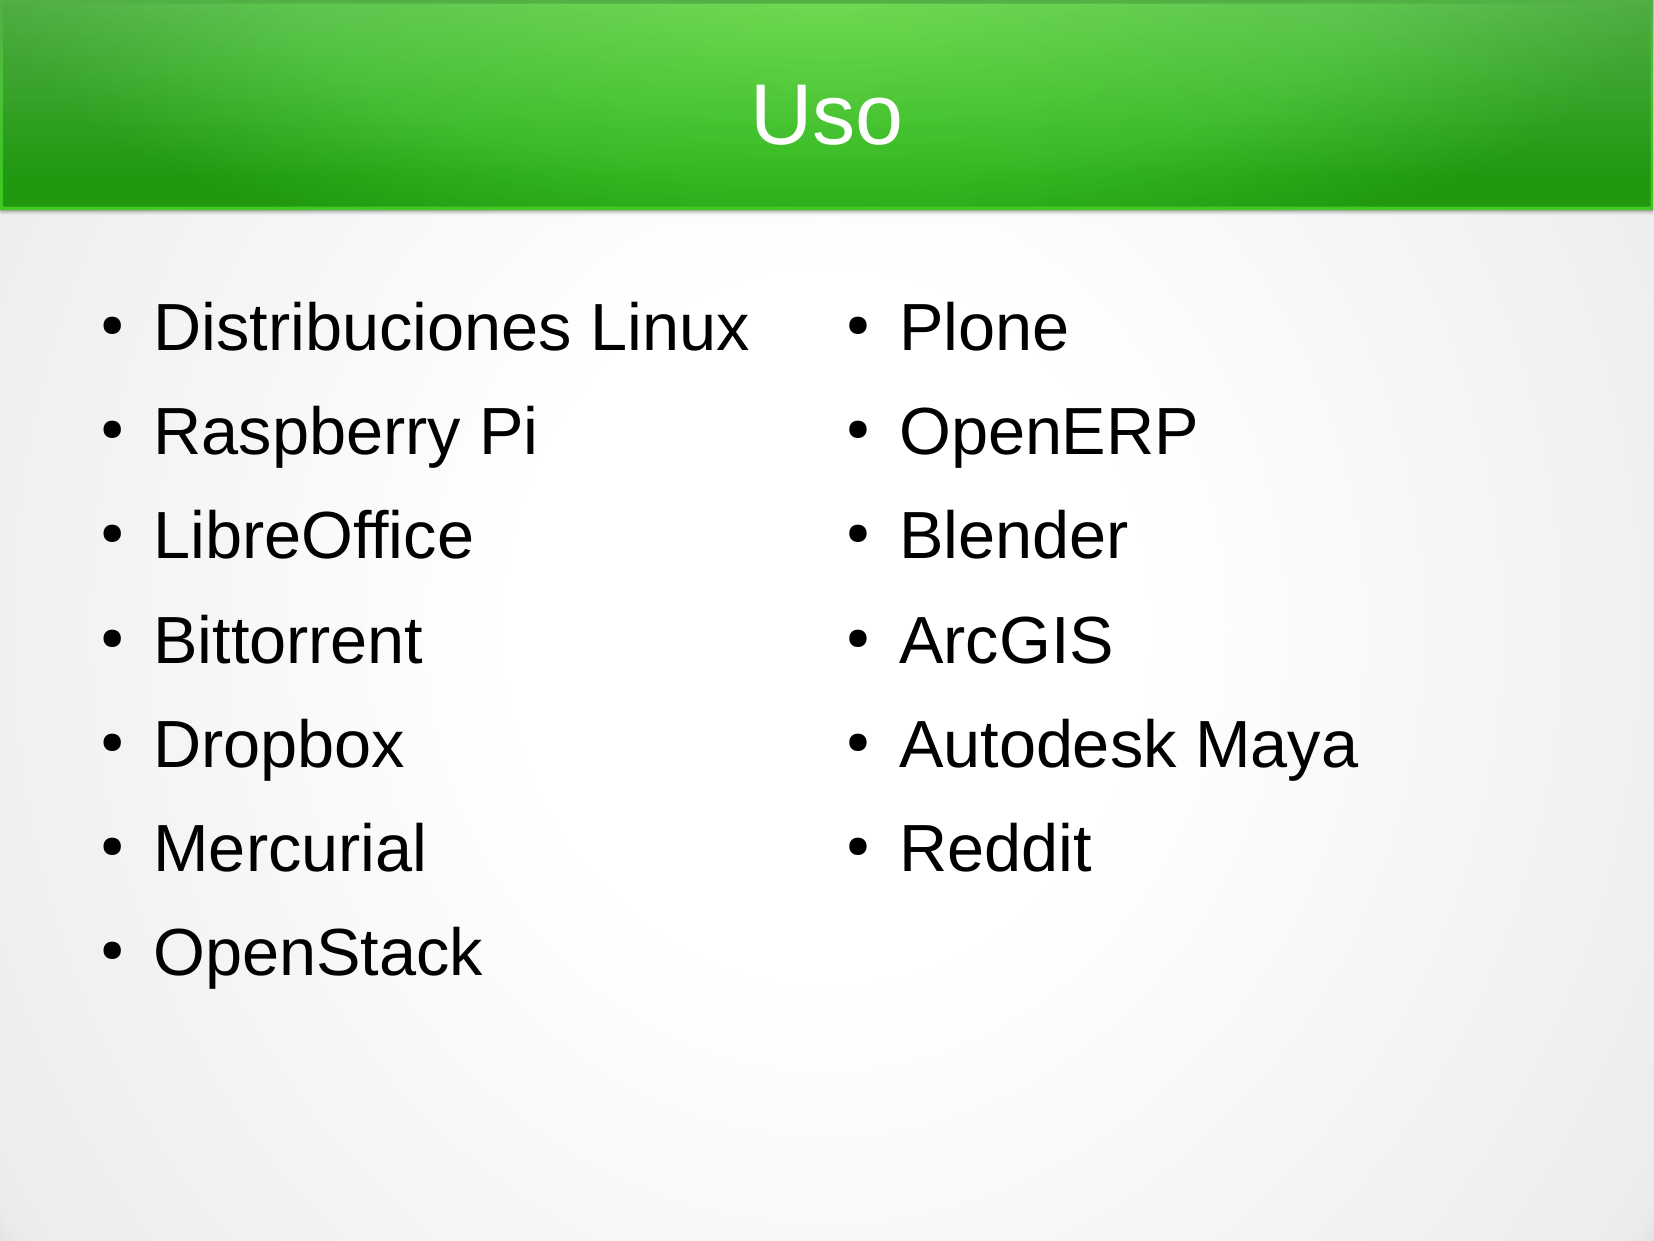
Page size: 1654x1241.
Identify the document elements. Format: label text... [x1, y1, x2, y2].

list Distribuciones Linux Raspberry Pi LibreOffice Bittorrent Dropbox Mercurial OpenStack [82, 290, 793, 1010]
title Uso [82, 49, 1571, 179]
list Plone OpenERP Blender ArcGIS Autodesk Maya Reddit [828, 290, 1539, 1010]
